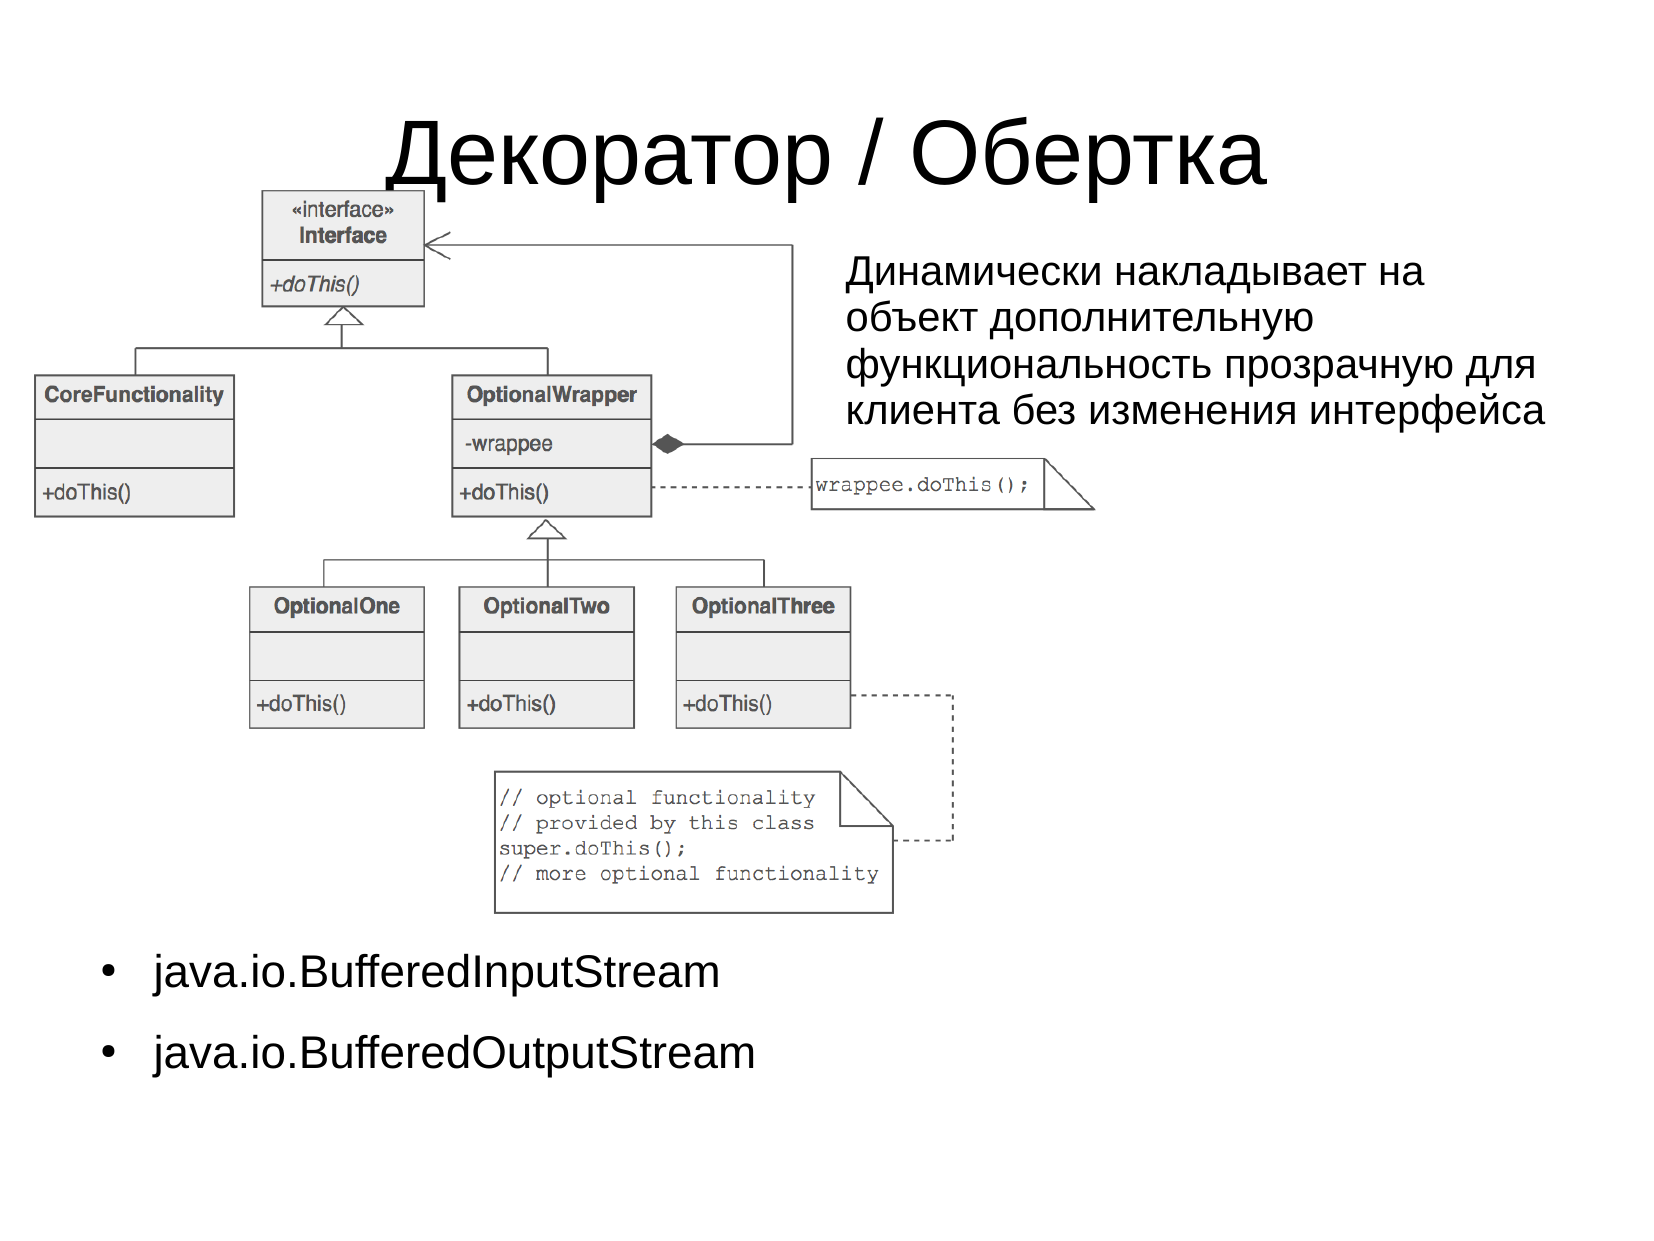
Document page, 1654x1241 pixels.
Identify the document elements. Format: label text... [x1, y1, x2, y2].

list java.io.BufferedInputStream java.io.BufferedOutputStream [82, 946, 1571, 1116]
picture [30, 184, 1096, 916]
title Декоратор / Обертка [82, 49, 1571, 240]
text_box Динамически накладывает на объект дополнительную функциональность прозрачную для клиента без изменения интерфейса [830, 240, 1581, 441]
